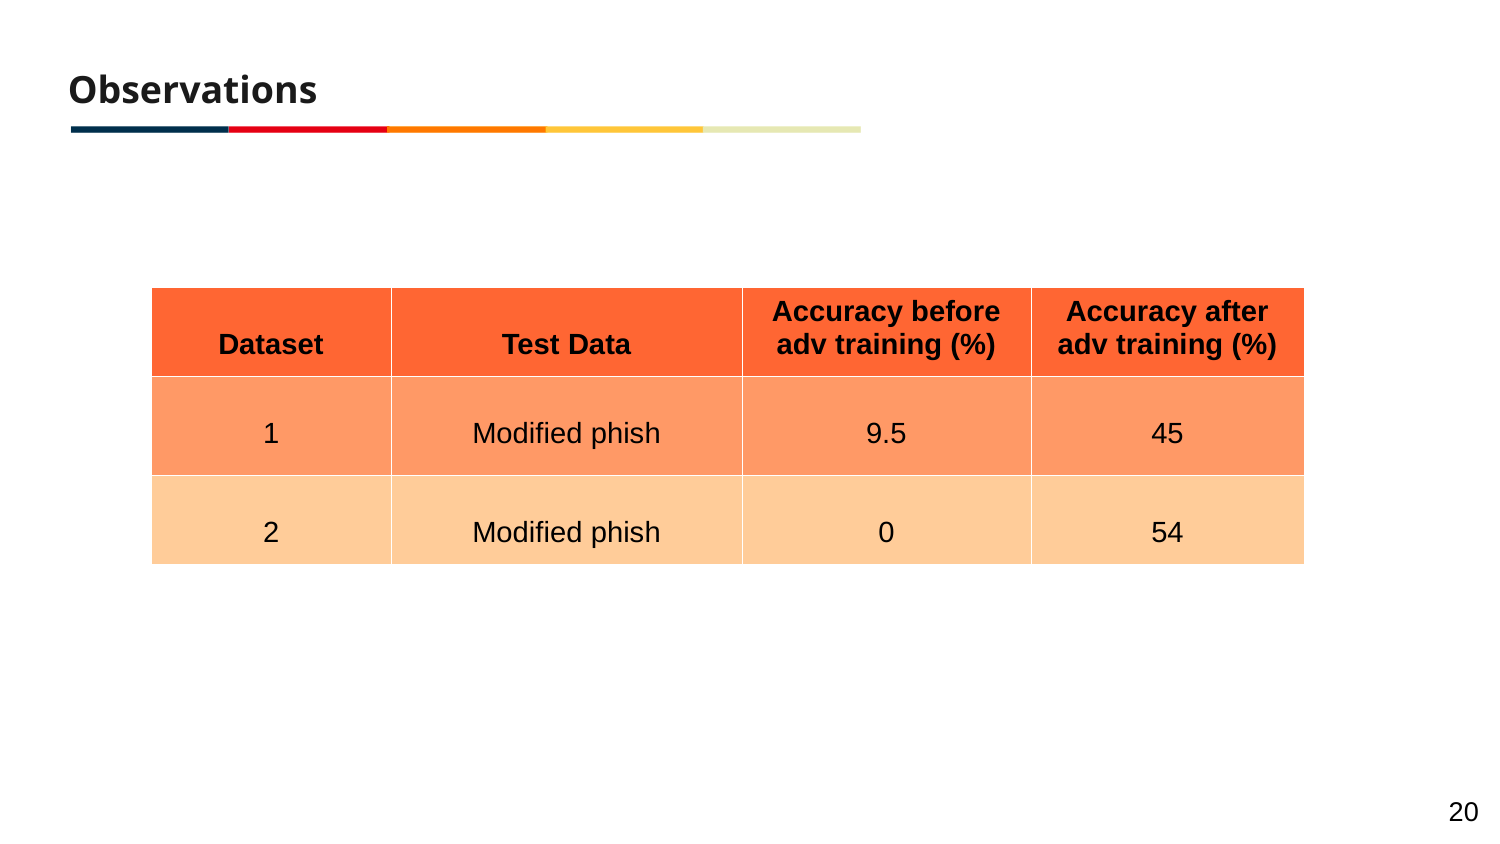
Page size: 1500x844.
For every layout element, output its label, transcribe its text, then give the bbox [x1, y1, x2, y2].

table_header Test Data [392, 288, 742, 376]
table_cell 45 [1032, 377, 1304, 475]
table_header Accuracy after adv training (%) [1032, 288, 1304, 376]
table_cell 2 [152, 476, 391, 564]
table_header Accuracy before adv training (%) [743, 288, 1031, 376]
table_header Dataset [152, 288, 391, 376]
table_cell Modified phish [392, 377, 742, 475]
table_cell 1 [152, 377, 391, 475]
table_cell 54 [1032, 476, 1304, 564]
slide_number <number> [1403, 779, 1494, 844]
table_cell 9.5 [743, 377, 1031, 475]
text_box [53, 116, 1471, 749]
table_cell Modified phish [392, 476, 742, 564]
table_cell 0 [743, 476, 1031, 564]
text_box Observations [53, 59, 1300, 116]
